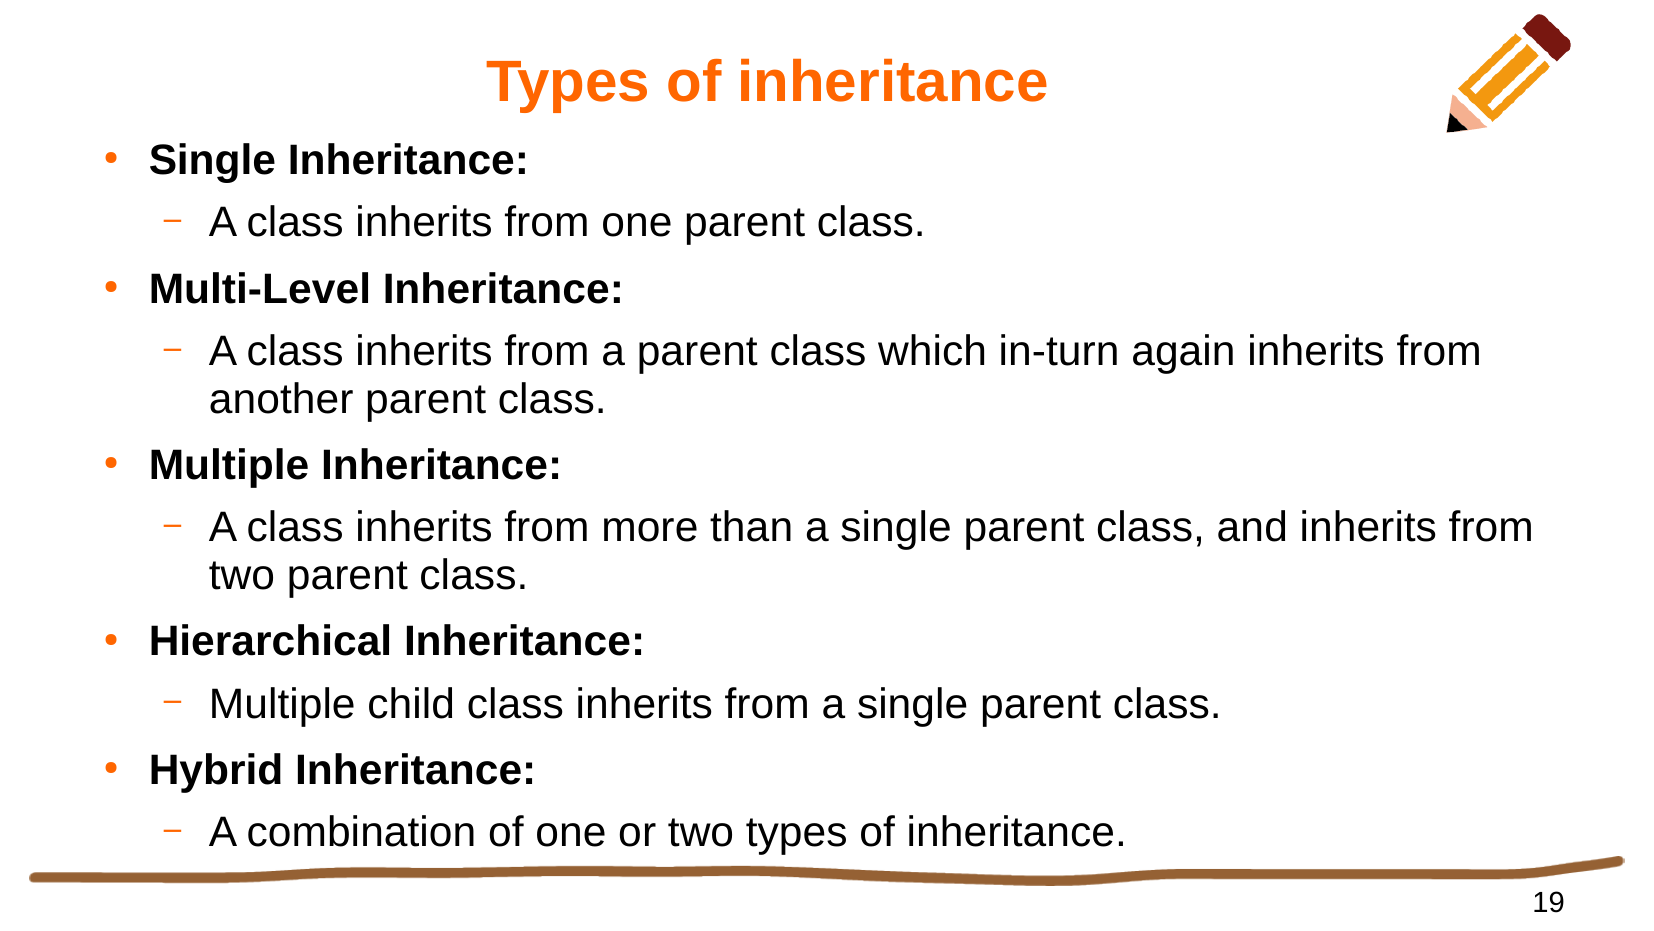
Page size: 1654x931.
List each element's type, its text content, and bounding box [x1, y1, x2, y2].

picture [1446, 14, 1571, 133]
picture [29, 856, 1625, 886]
title Types of inheritance [88, 29, 1447, 133]
list Single Inheritance: A class inherits from one parent class. Multi-Level Inheritance: A class inherits from a parent class which in-turn again inherits from another parent class. Multiple Inheritance: A class inherits from more than a single parent class, and inherits from two parent class. Hierarchical Inheritance: Multiple child class inherits from a single parent class. Hybrid Inheritance: A combination of one or two types of inheritance. [88, 135, 1595, 860]
